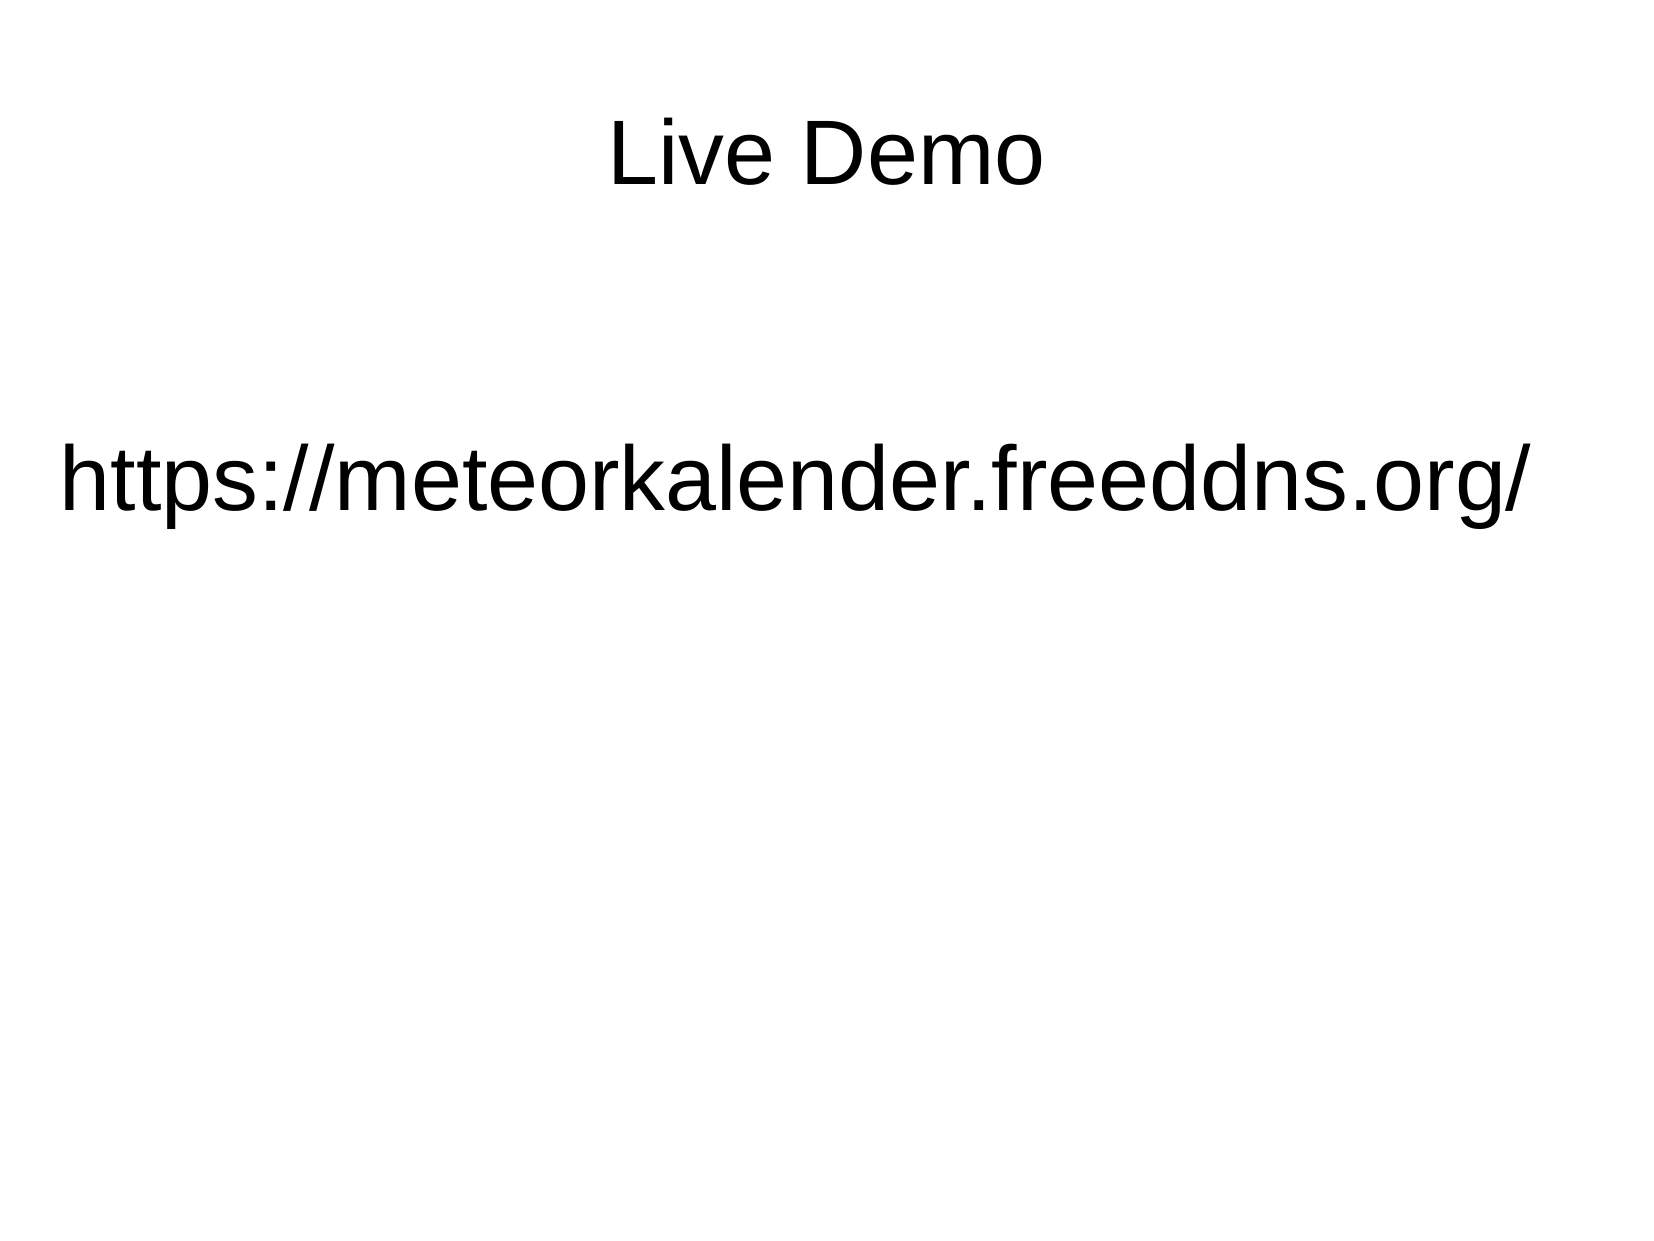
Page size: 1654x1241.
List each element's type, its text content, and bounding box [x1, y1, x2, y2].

text_box https://meteorkalender.freeddns.org/ [45, 420, 1606, 731]
title Live Demo [82, 49, 1571, 257]
